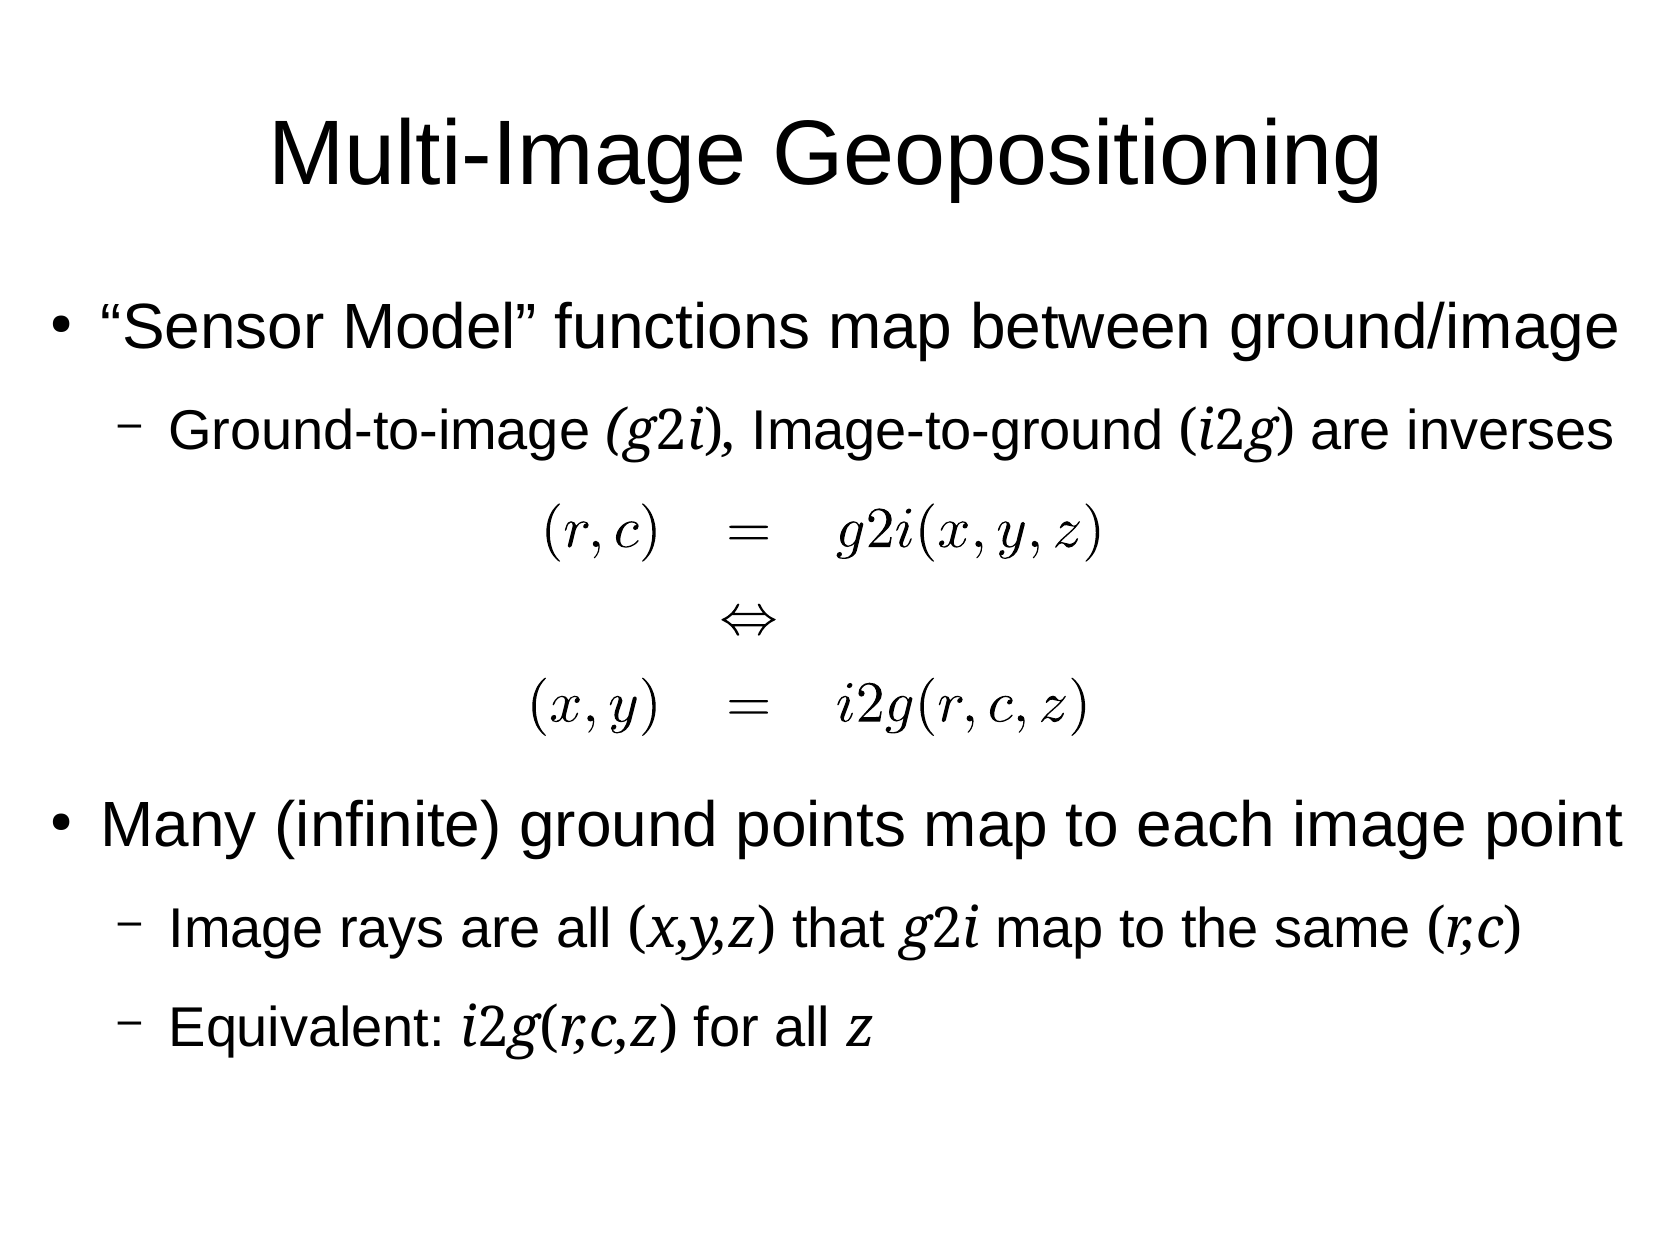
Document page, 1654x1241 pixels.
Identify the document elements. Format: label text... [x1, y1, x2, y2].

title Multi-Image Geopositioning [82, 49, 1571, 257]
list “Sensor Model” functions map between ground/image Ground-to-image (g2i), Image-to-ground (i2g) are inverses Many (infinite) ground points map to each image point Image rays are all (x,y,z) that g2i map to the same (r,c) Equivalent: i2g(r,c,z) for all z [32, 290, 1643, 1110]
text_box [526, 503, 1105, 737]
